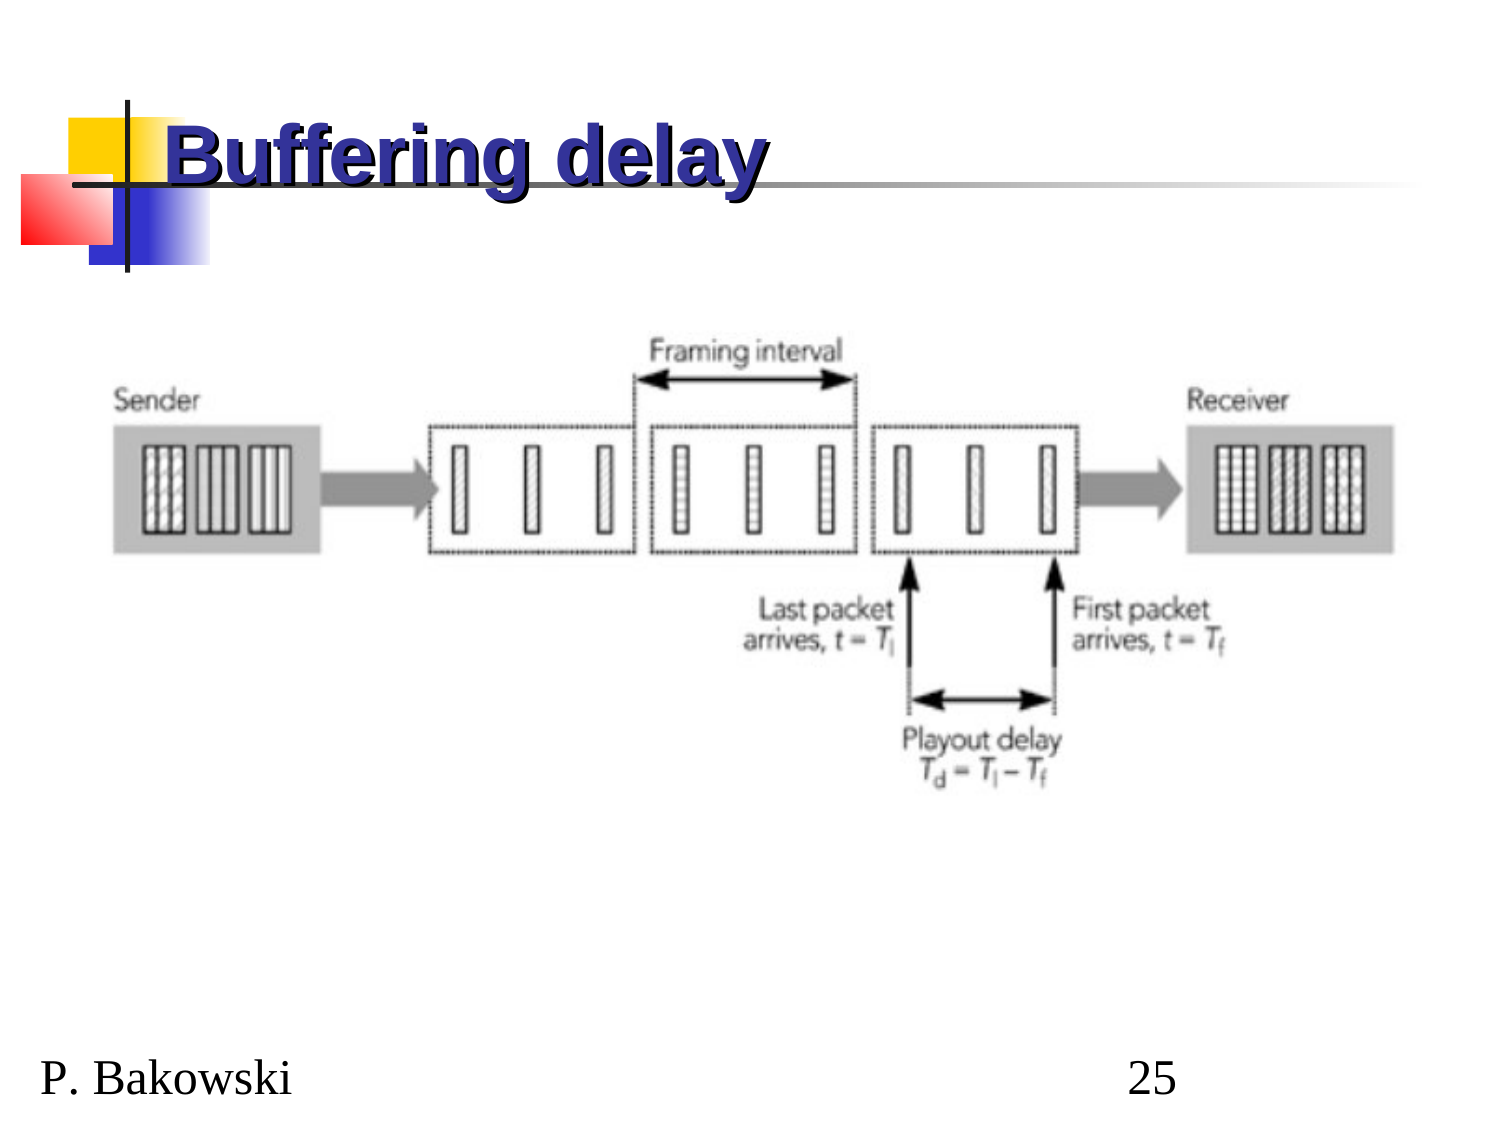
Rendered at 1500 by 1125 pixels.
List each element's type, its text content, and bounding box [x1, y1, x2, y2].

picture [82, 283, 1418, 804]
title Buffering delay [147, 92, 1500, 213]
